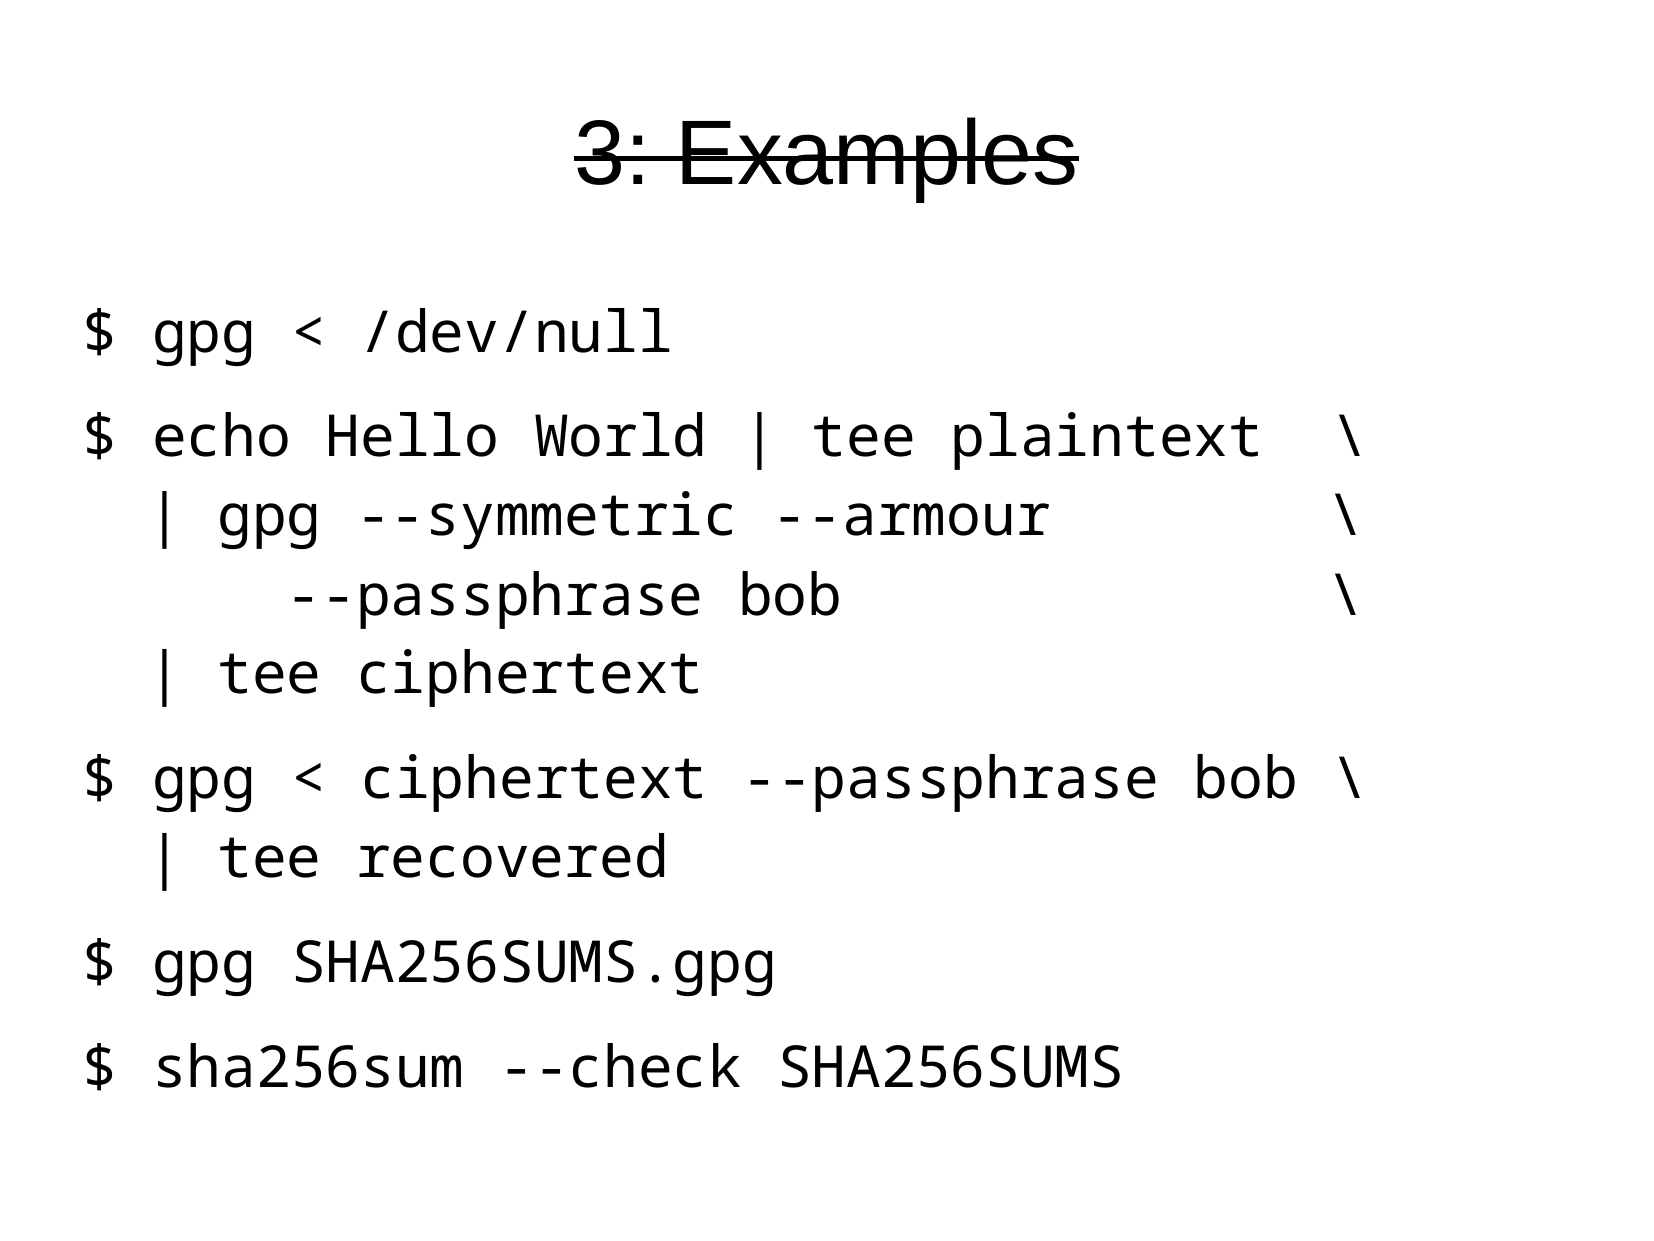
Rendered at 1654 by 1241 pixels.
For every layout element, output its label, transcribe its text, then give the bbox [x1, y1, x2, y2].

list $ gpg < /dev/null $ echo Hello World | tee plaintext \ | gpg --symmetric --armour \ --passphrase bob \ | tee ciphertext $ gpg < ciphertext --passphrase bob \ | tee recovered $ gpg SHA256SUMS.gpg $ sha256sum --check SHA256SUMS [82, 290, 1571, 1109]
title 3: Examples [82, 56, 1571, 250]
